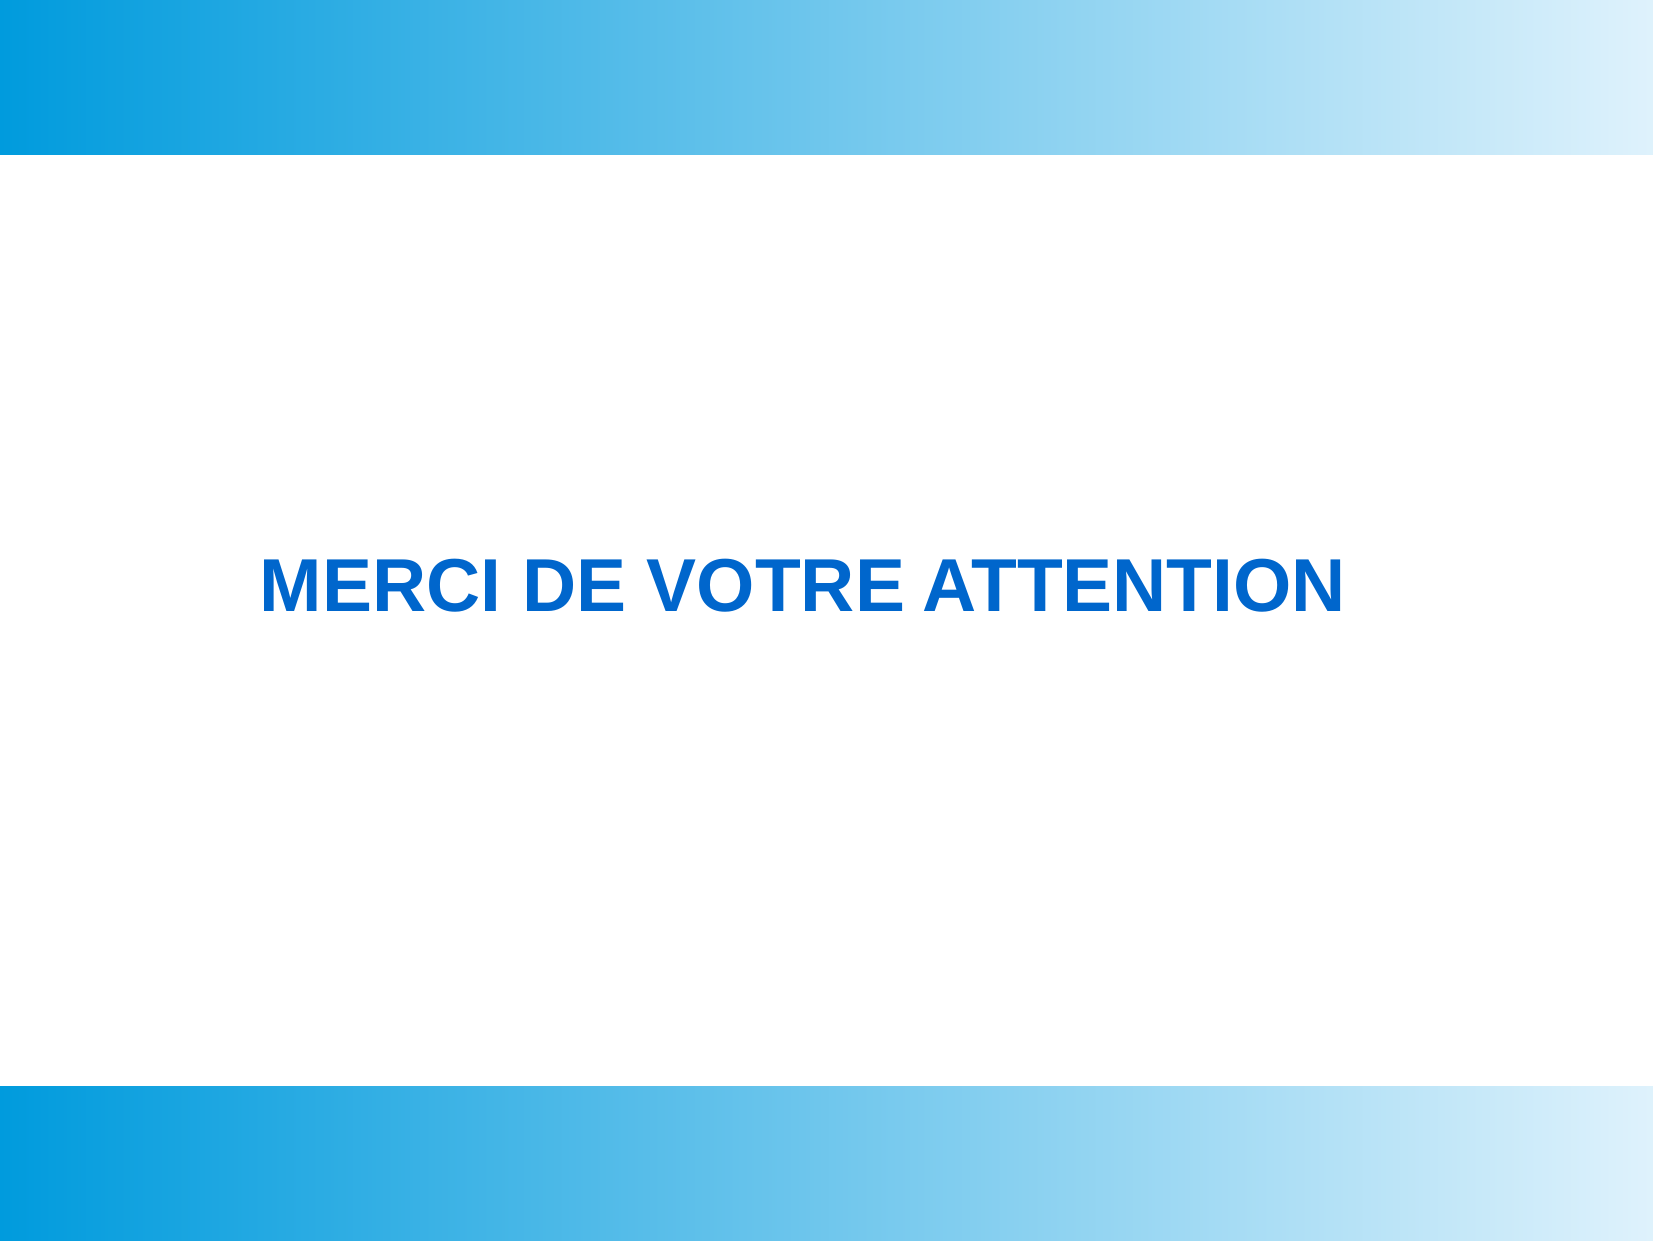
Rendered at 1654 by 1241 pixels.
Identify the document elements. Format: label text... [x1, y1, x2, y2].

list MERCI DE VOTRE ATTENTION [188, 543, 1489, 851]
